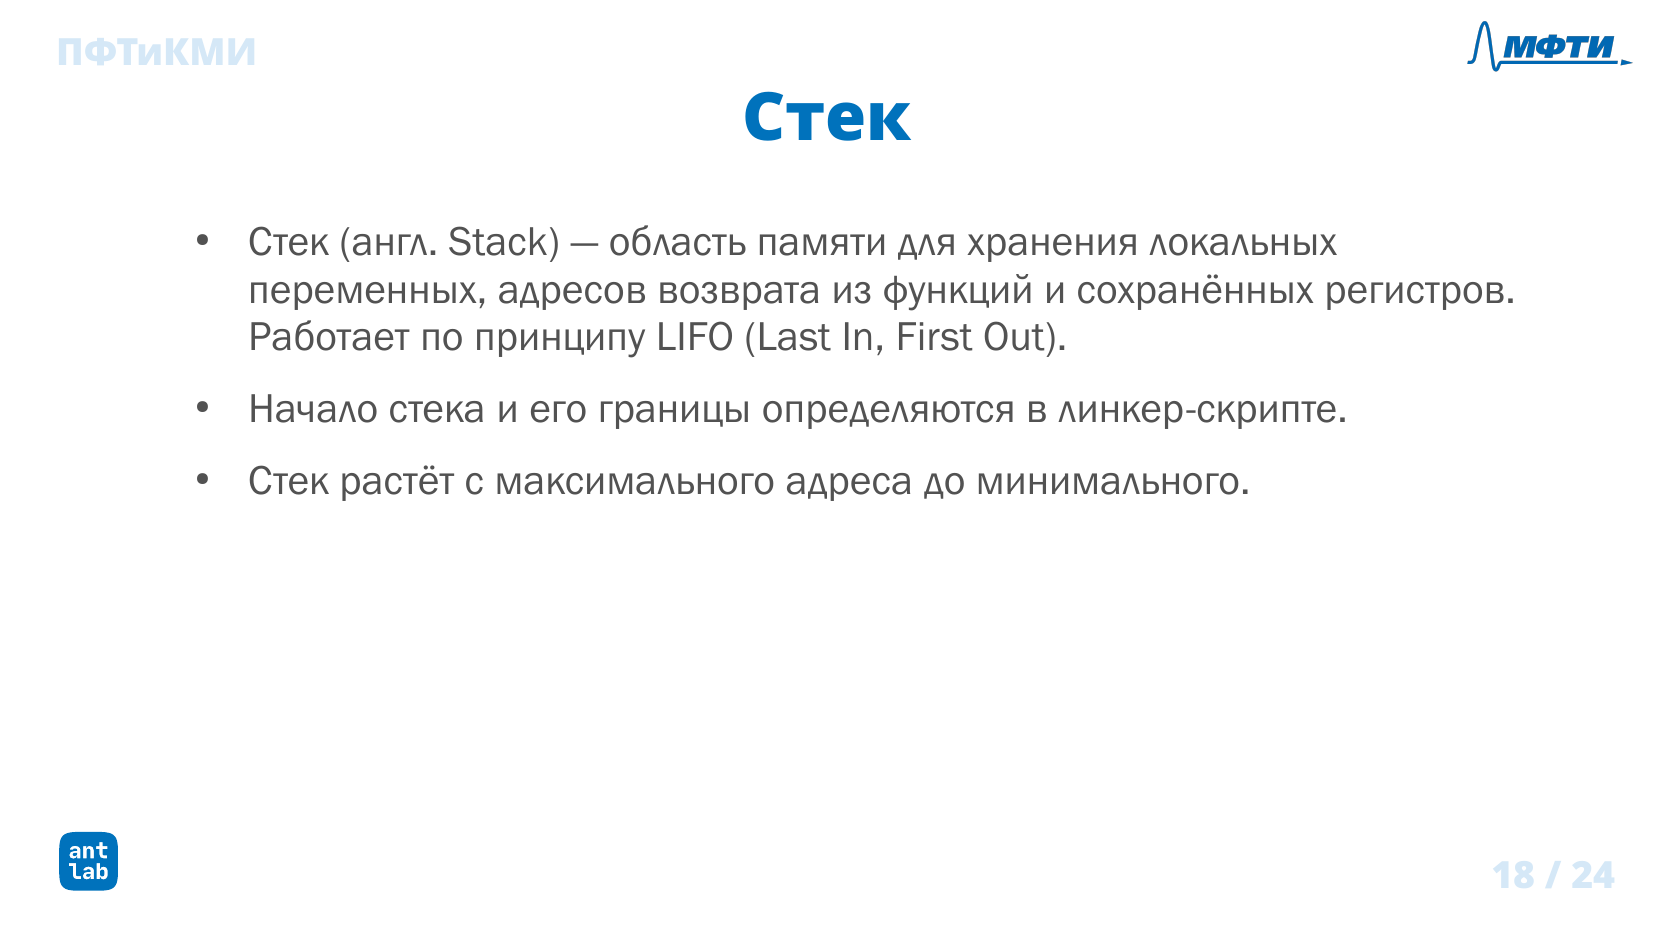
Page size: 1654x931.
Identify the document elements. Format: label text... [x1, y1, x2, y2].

title Стек [82, 20, 1571, 209]
picture [1446, 0, 1654, 93]
list Стек (англ. Stack) — область памяти для хранения локальных переменных, адресов возврата из функций и сохранённых регистров. Работает по принципу LIFO (Last In, First Out). Начало стека и его границы определяются в линкер-скрипте. Стек растёт с максимального адреса до минимального. [177, 217, 1571, 758]
